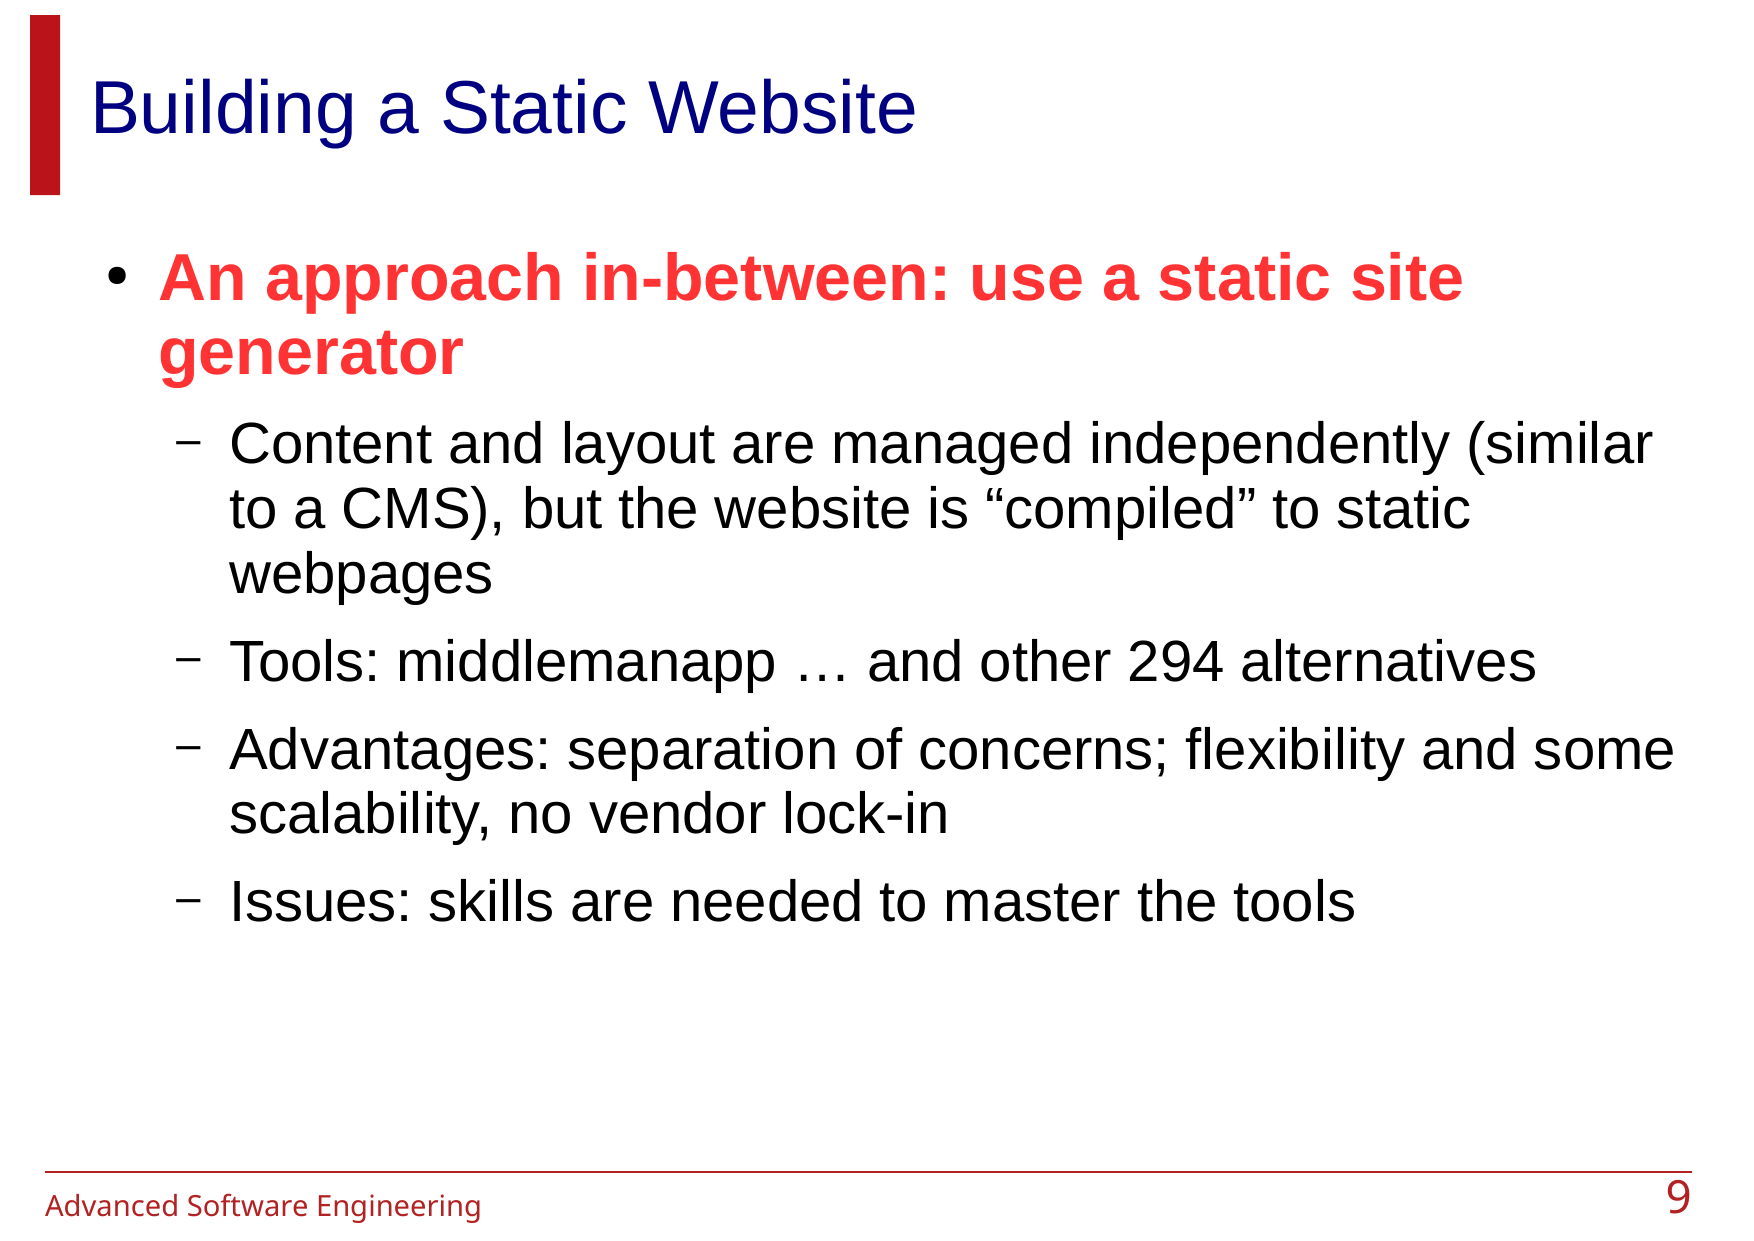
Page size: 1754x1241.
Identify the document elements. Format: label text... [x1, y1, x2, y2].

title Building a Static Website [90, 19, 1726, 196]
list An approach in-between: use a static site generator Content and layout are managed independently (similar to a CMS), but the website is “compiled” to static webpages Tools: middlemanapp … and other 294 alternatives Advantages: separation of concerns; flexibility and some scalability, no vendor lock-in Issues: skills are needed to master the tools [87, 240, 1696, 1081]
